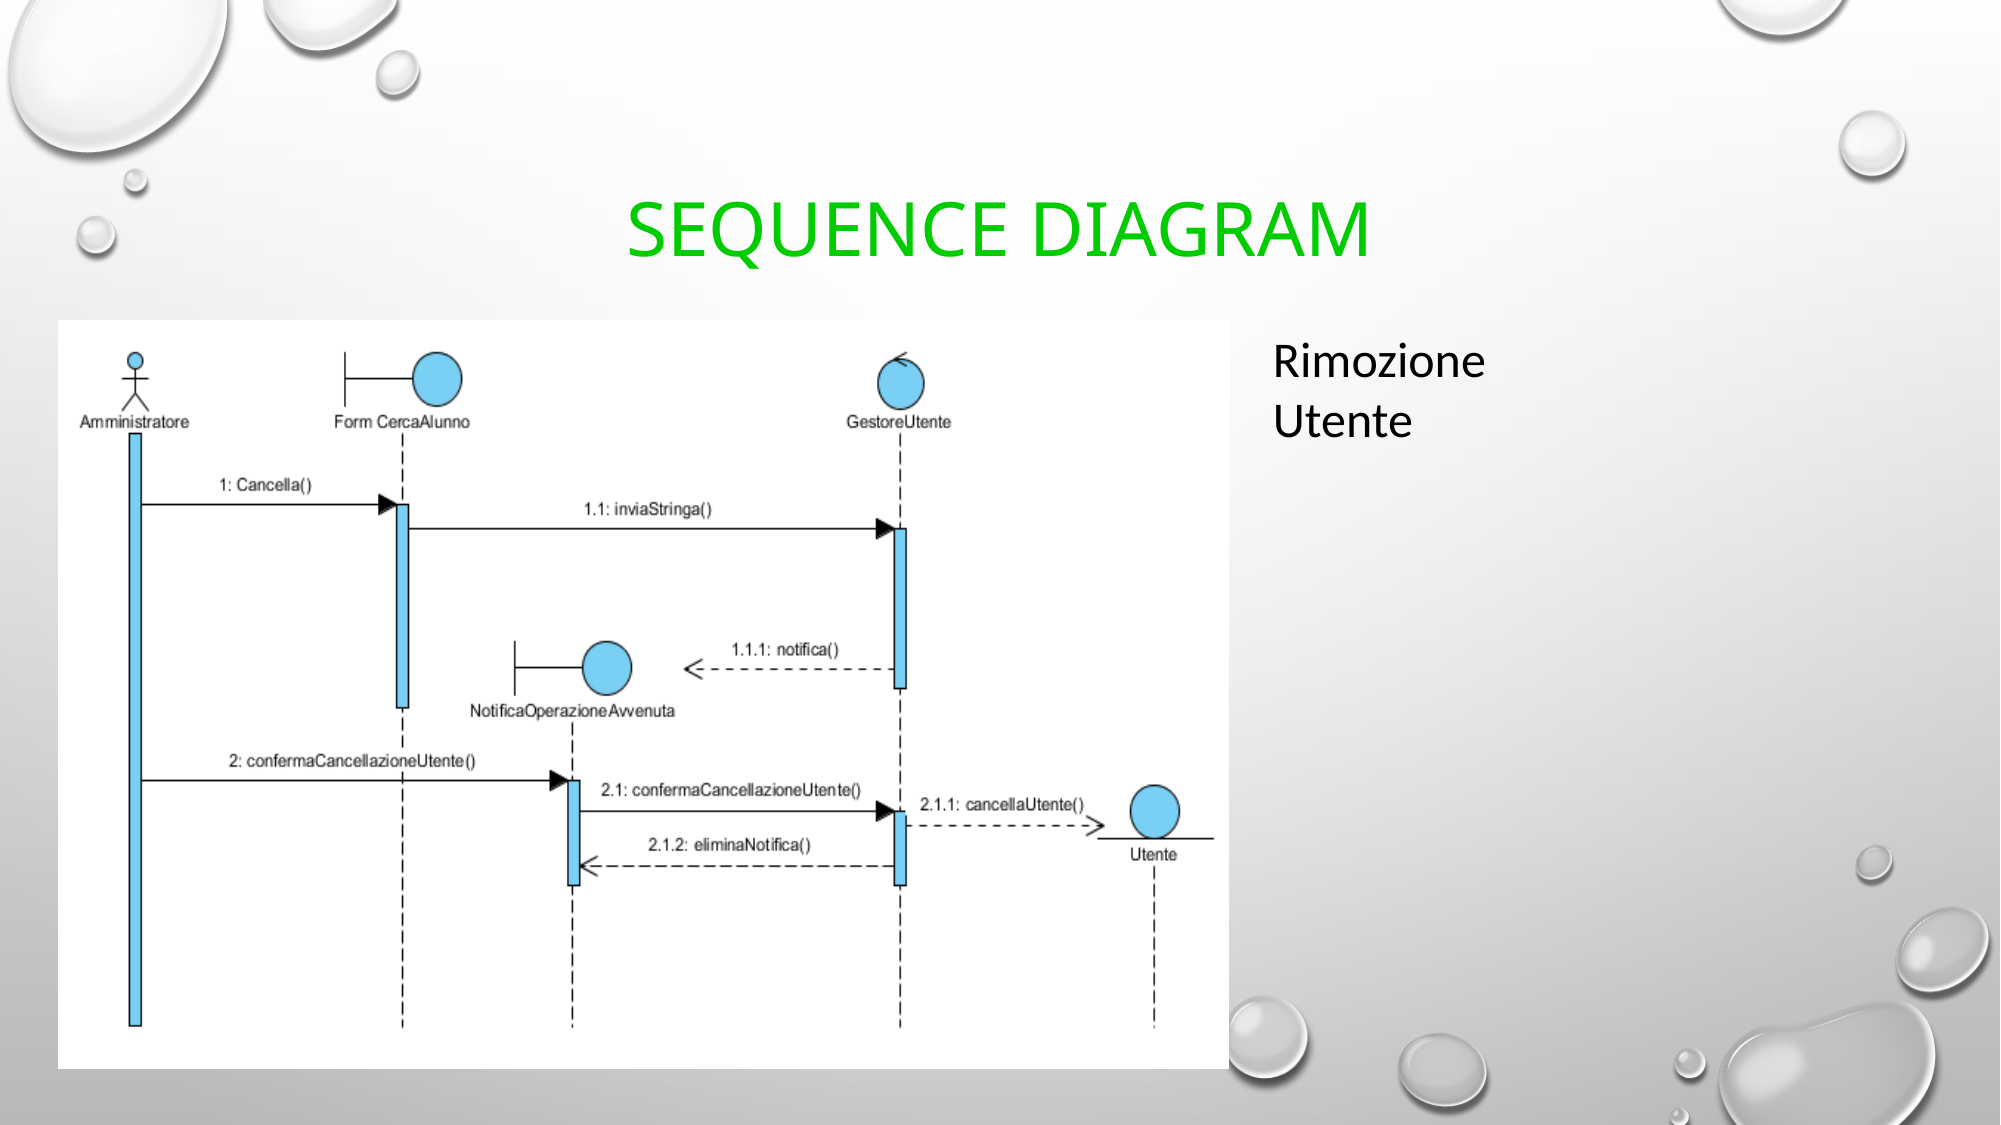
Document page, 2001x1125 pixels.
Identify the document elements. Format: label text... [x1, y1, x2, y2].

picture [58, 320, 1229, 1069]
title Sequence diagram [149, 101, 1851, 364]
text_box Rimozione Utente [1257, 320, 1605, 457]
